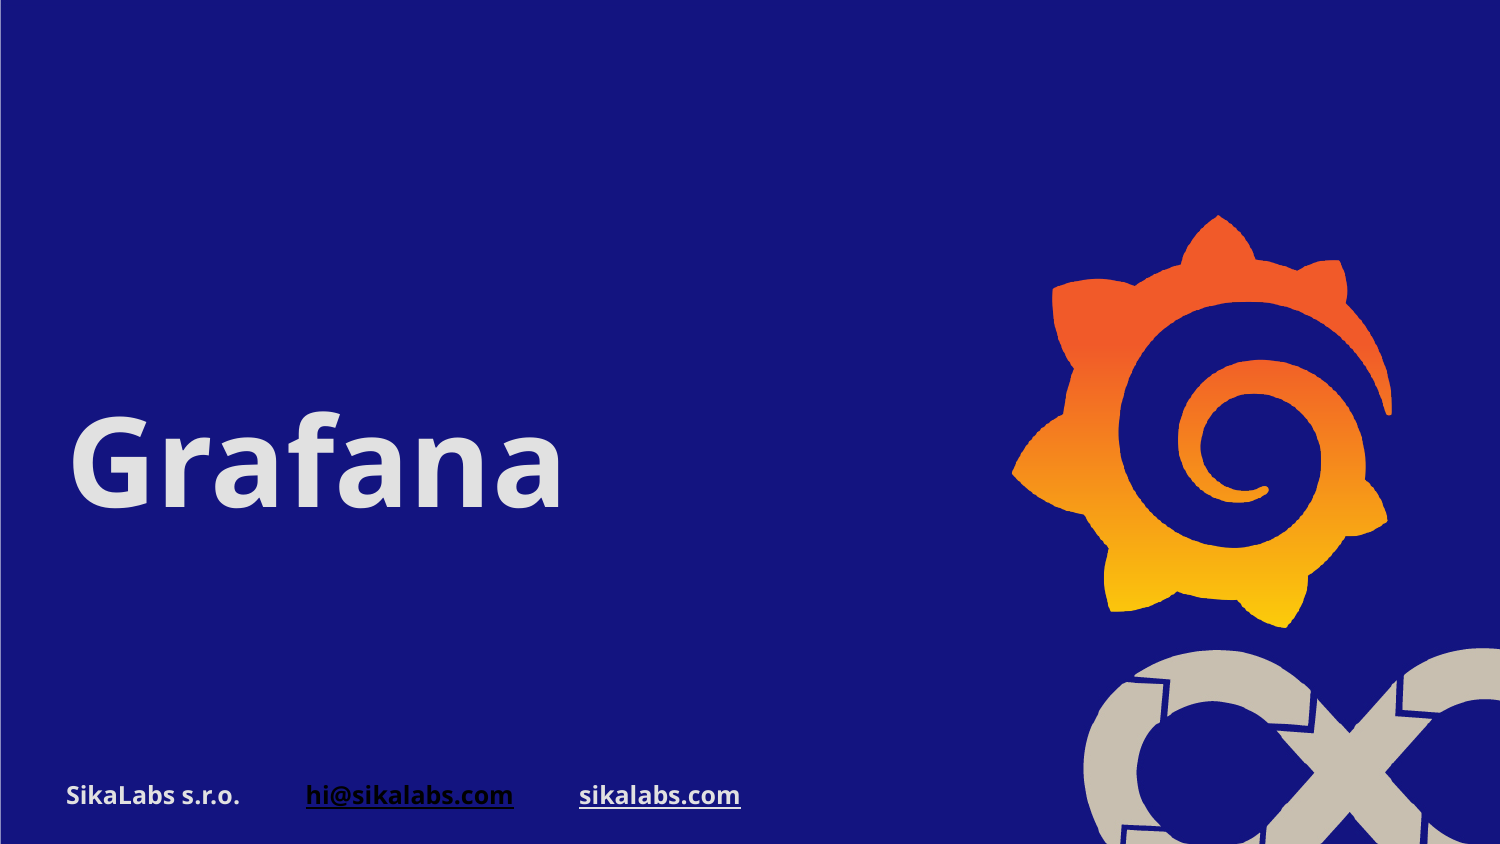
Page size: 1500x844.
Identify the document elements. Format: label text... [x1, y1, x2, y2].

list Grafana [51, 205, 1352, 688]
picture [0, 0, 1500, 844]
